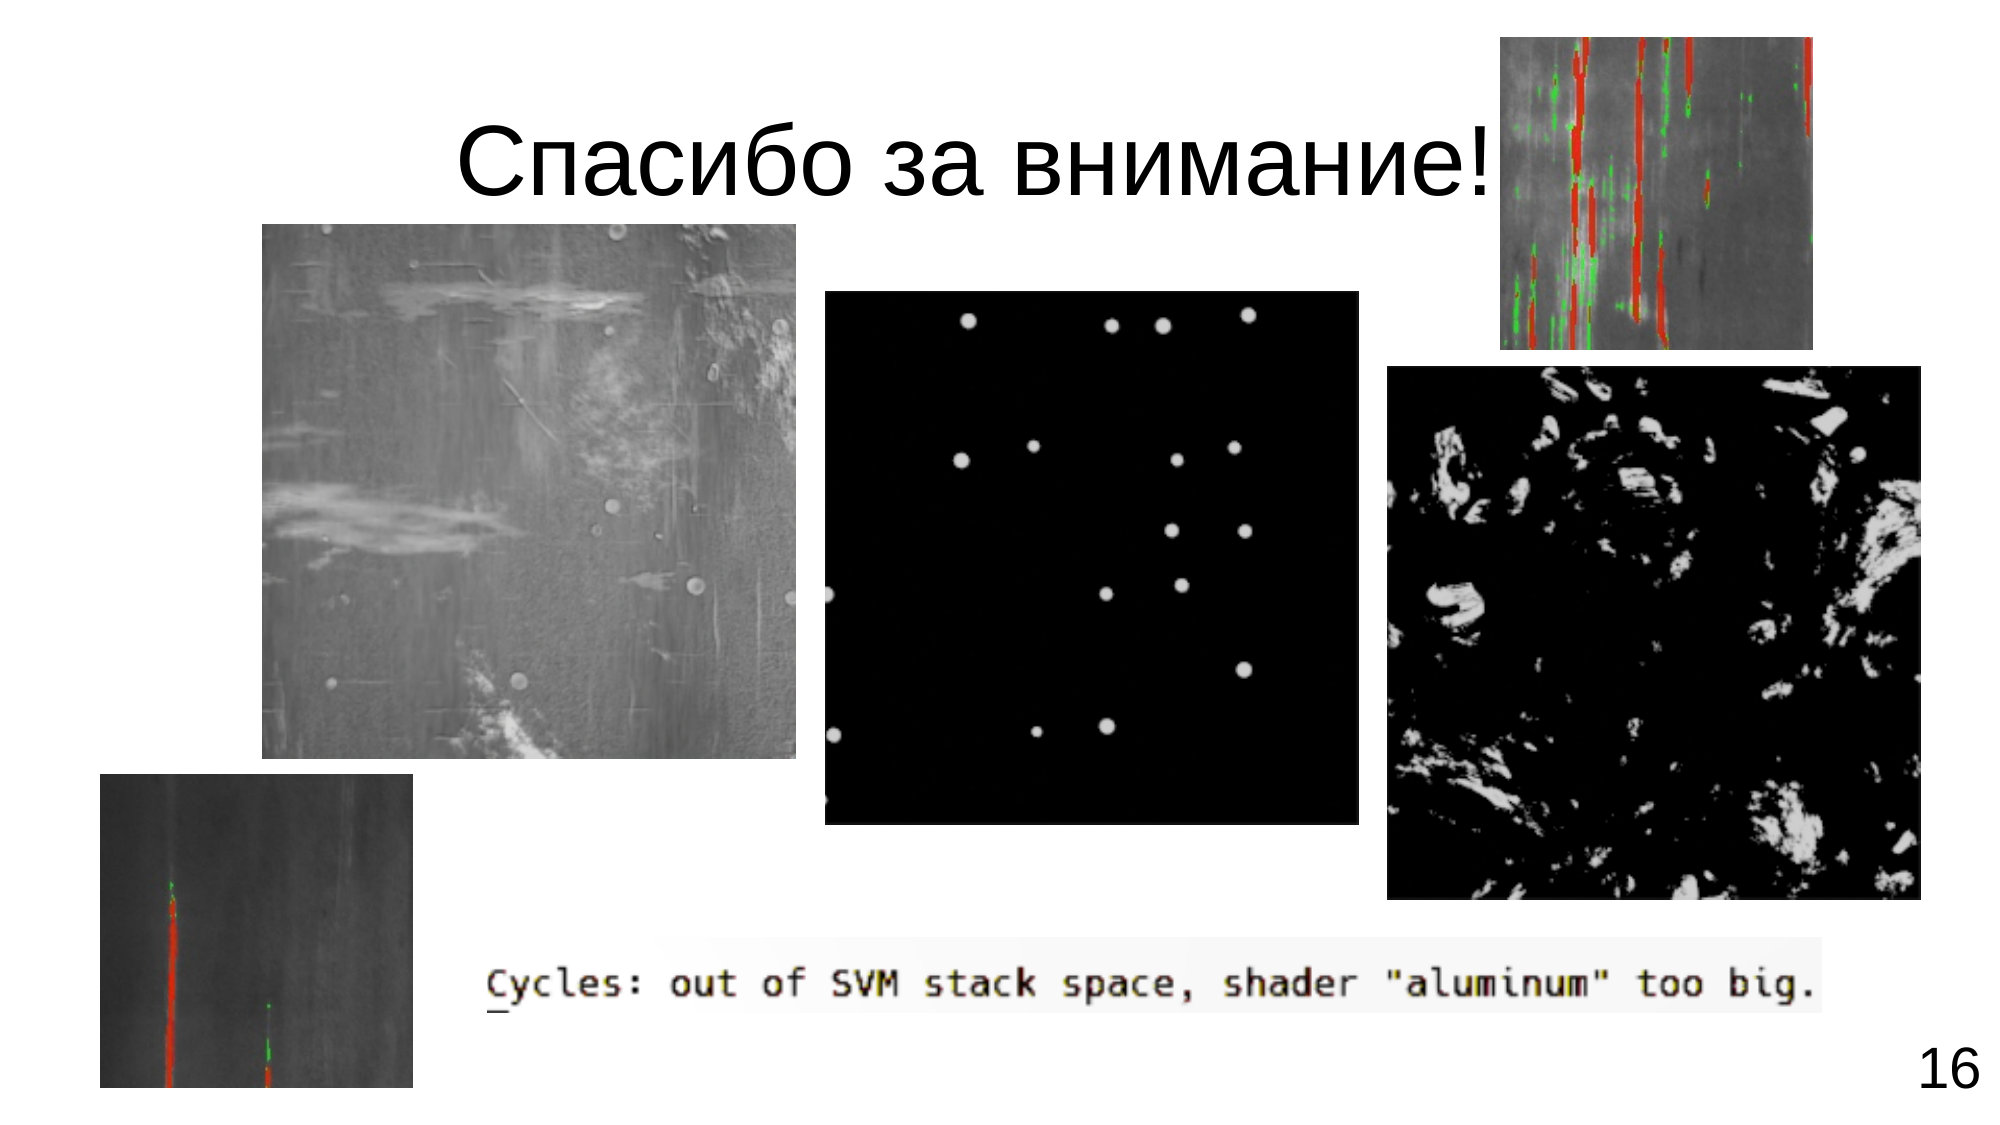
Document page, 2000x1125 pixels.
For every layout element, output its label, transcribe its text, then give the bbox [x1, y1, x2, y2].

title Спасибо за внимание! [225, 75, 1500, 225]
picture [1387, 366, 1921, 901]
picture [100, 774, 413, 1088]
title 16 [1912, 1012, 1988, 1125]
picture [487, 937, 1822, 1013]
picture [1500, 37, 1813, 350]
picture [825, 291, 1359, 826]
picture [262, 224, 796, 759]
